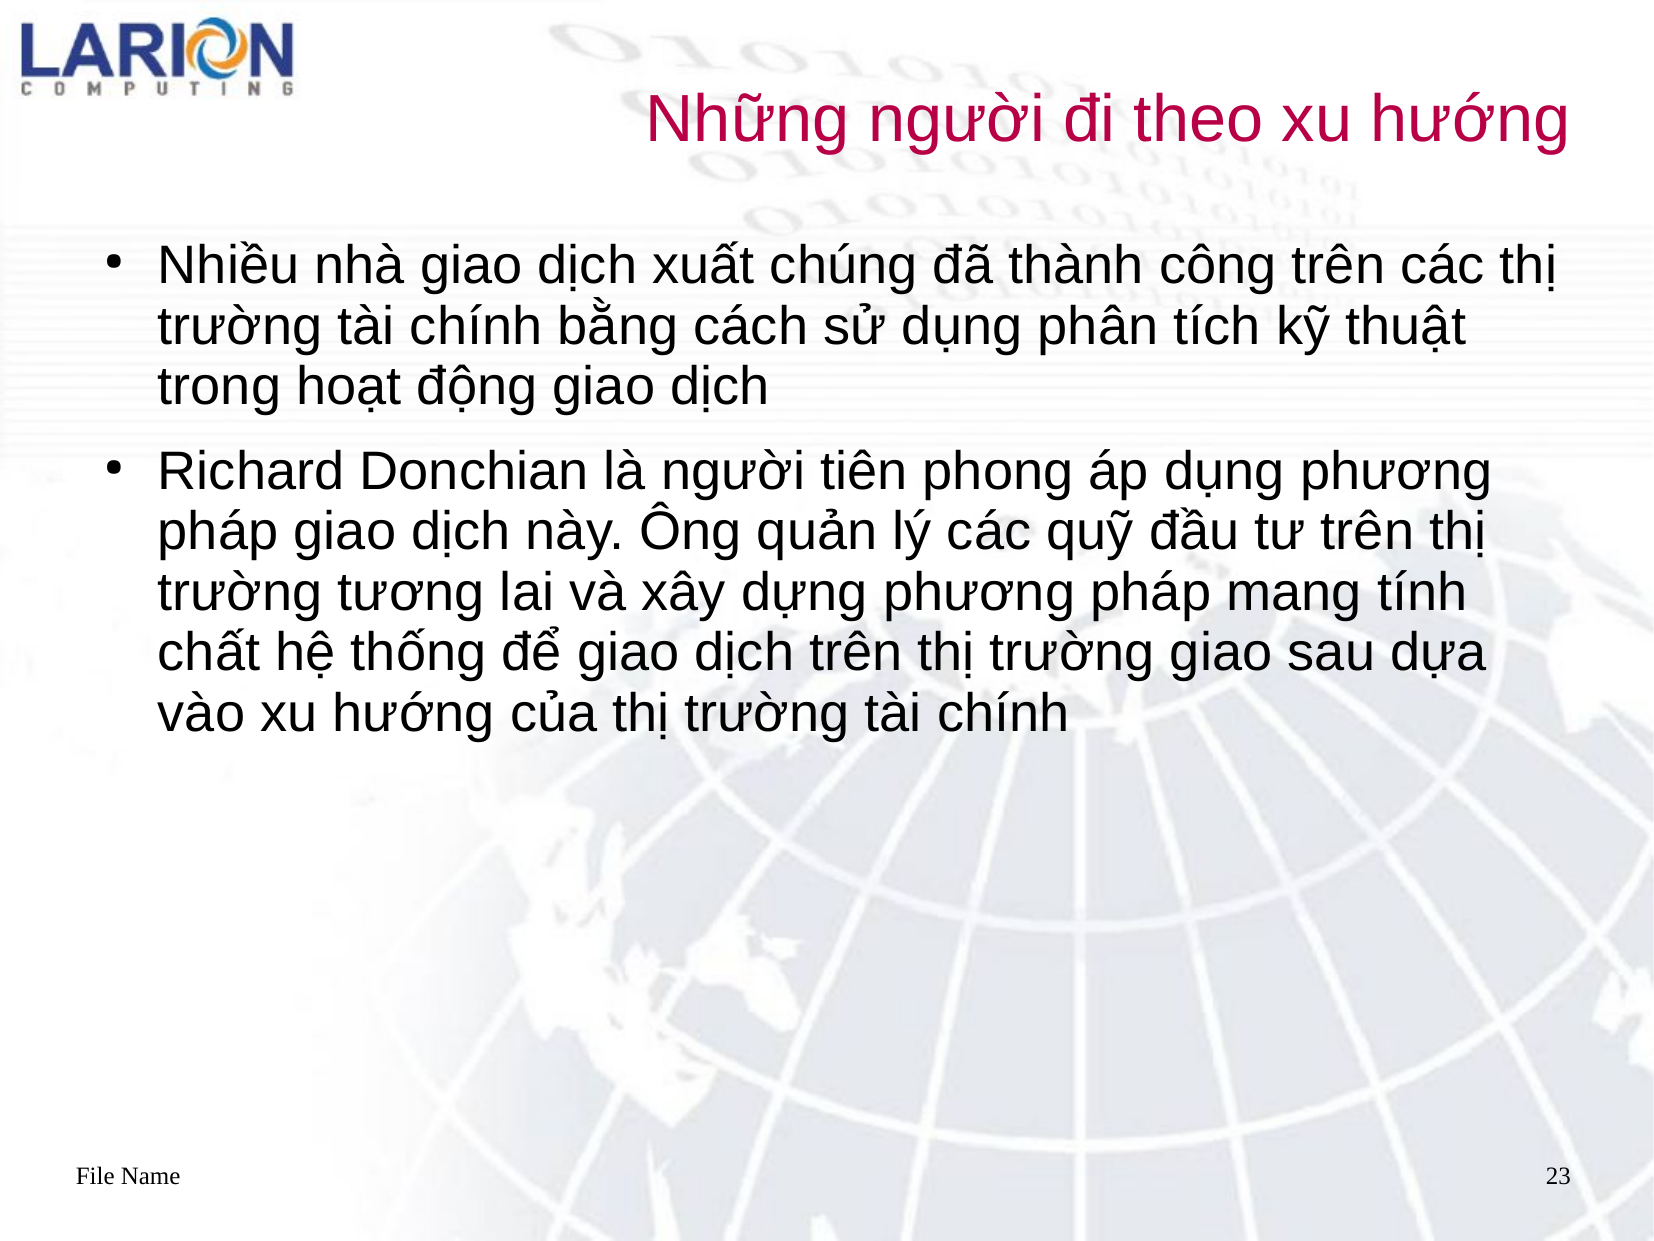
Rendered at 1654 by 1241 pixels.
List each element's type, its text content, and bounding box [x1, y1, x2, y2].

list Nhiều nhà giao dịch xuất chúng đã thành công trên các thị trường tài chính bằng cách sử dụng phân tích kỹ thuật trong hoạt động giao dịch Richard Donchian là người tiên phong áp dụng phương pháp giao dịch này. Ông quản lý các quỹ đầu tư trên thị trường tương lai và xây dựng phương pháp mang tính chất hệ thống để giao dịch trên thị trường giao sau dựa vào xu hướng của thị trường tài chính [86, 234, 1576, 1039]
picture [0, 0, 1654, 1241]
title Những người đi theo xu hướng [300, 49, 1571, 188]
